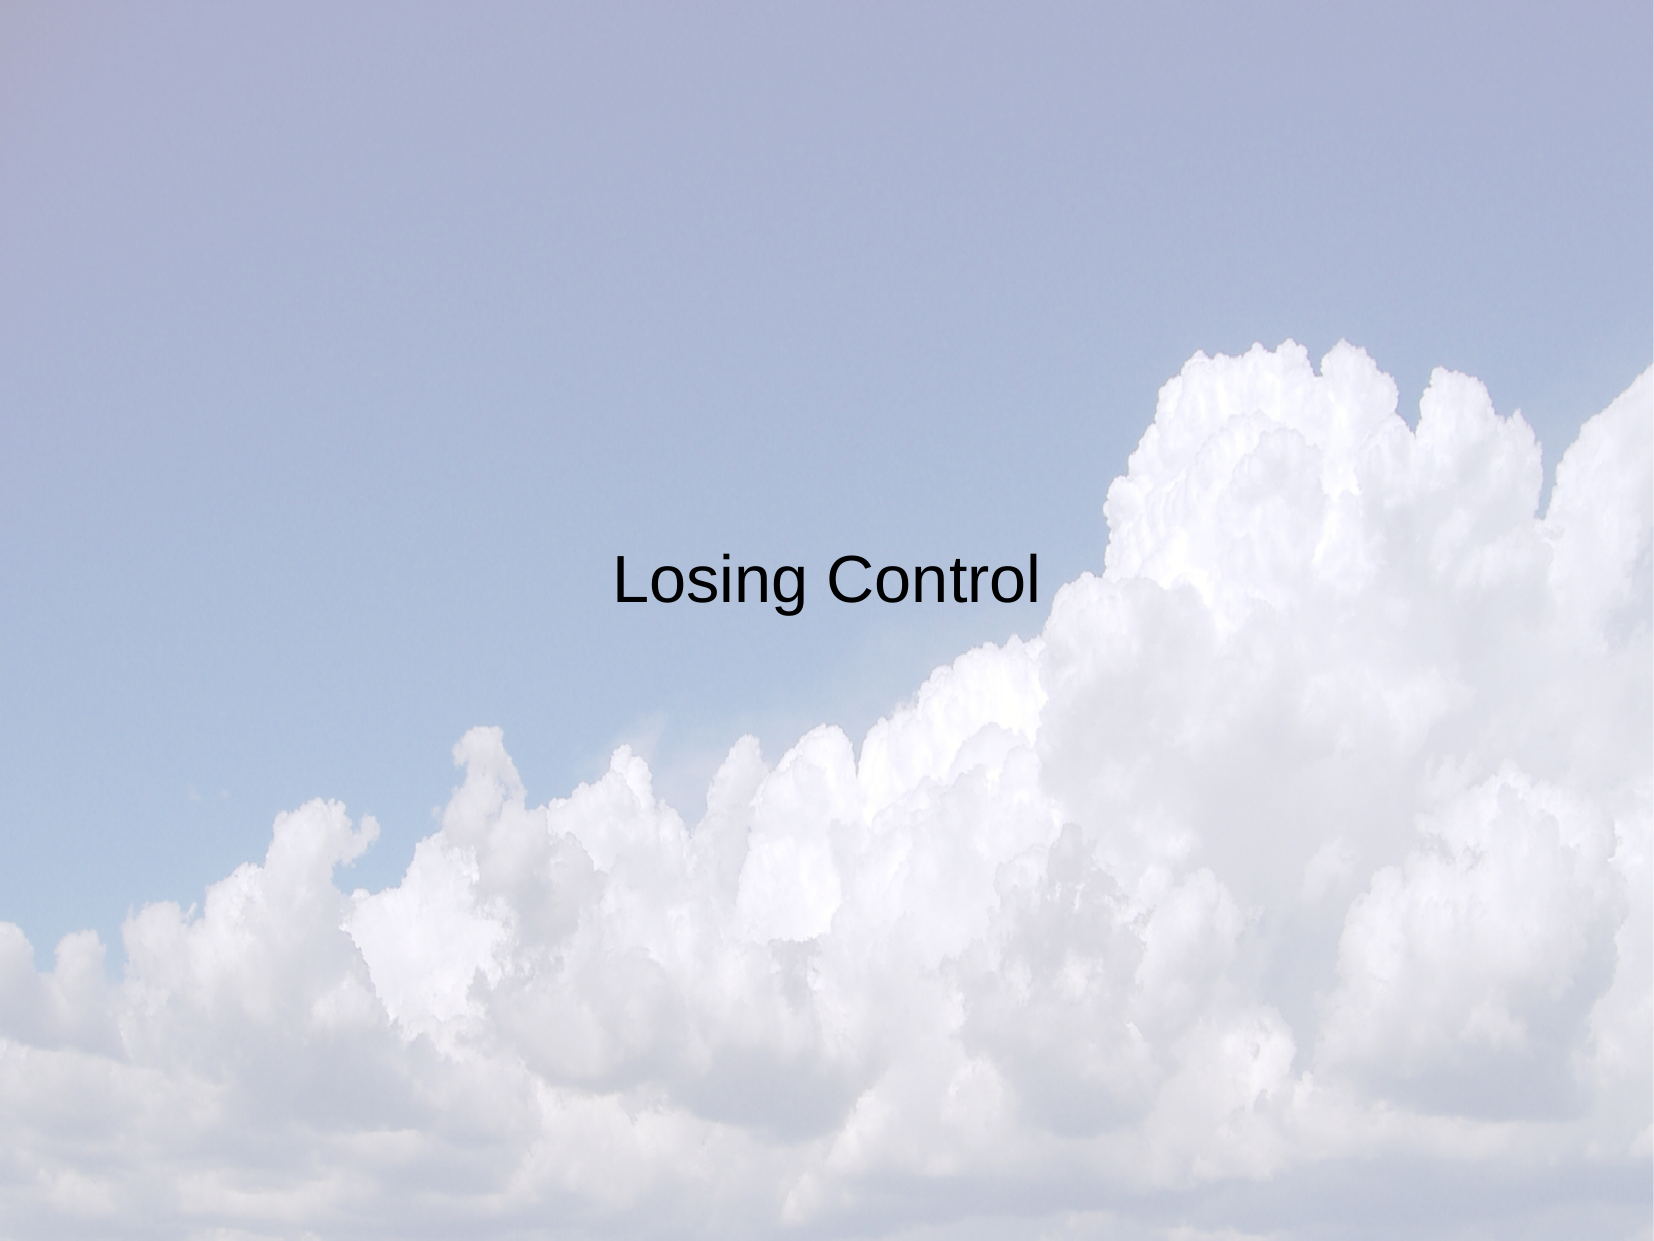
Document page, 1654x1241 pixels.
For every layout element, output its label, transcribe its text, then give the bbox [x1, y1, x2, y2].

picture [0, 0, 1654, 1241]
subtitle Losing Control [82, 56, 1571, 1102]
